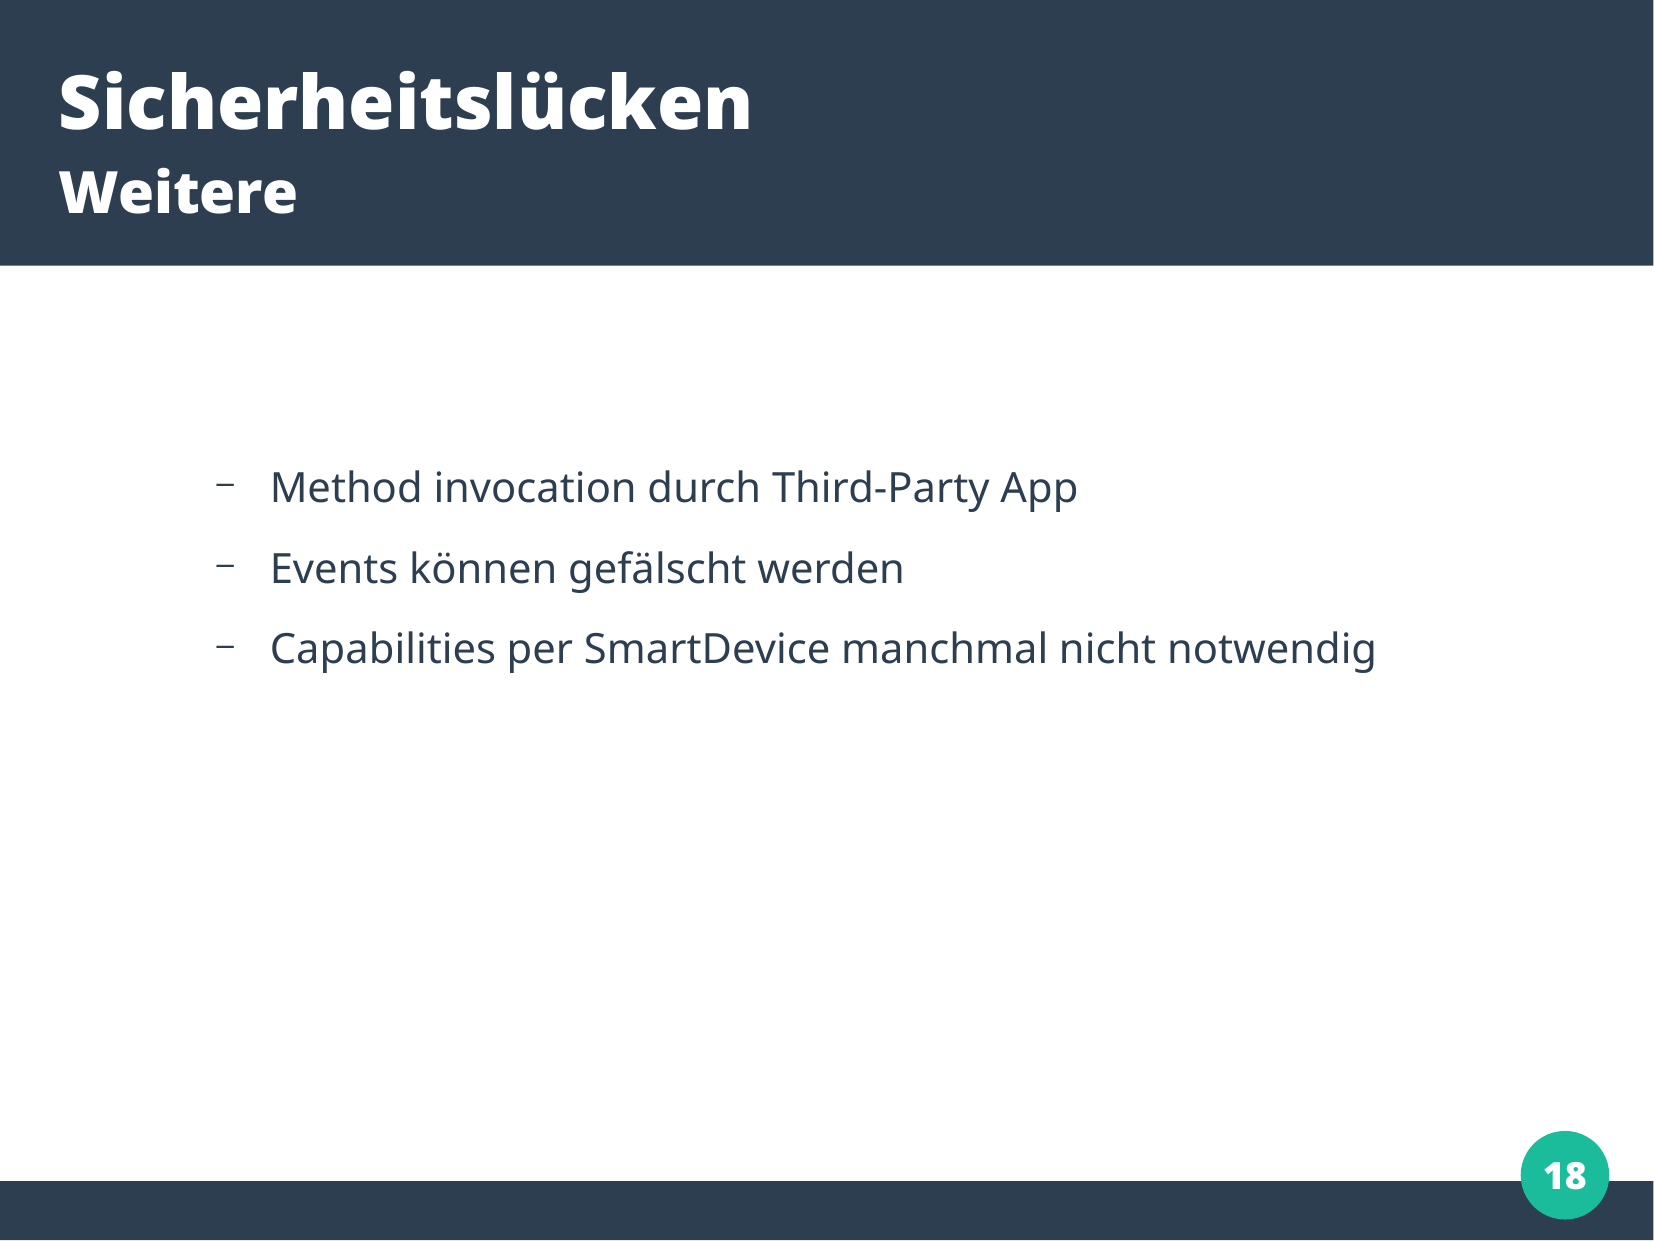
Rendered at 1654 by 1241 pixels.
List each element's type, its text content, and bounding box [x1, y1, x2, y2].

list Method invocation durch Third-Party App Events können gefälscht werden Capabilities per SmartDevice manchmal nicht notwendig [128, 371, 1477, 1027]
title Sicherheitslücken Weitere [59, 49, 1595, 232]
